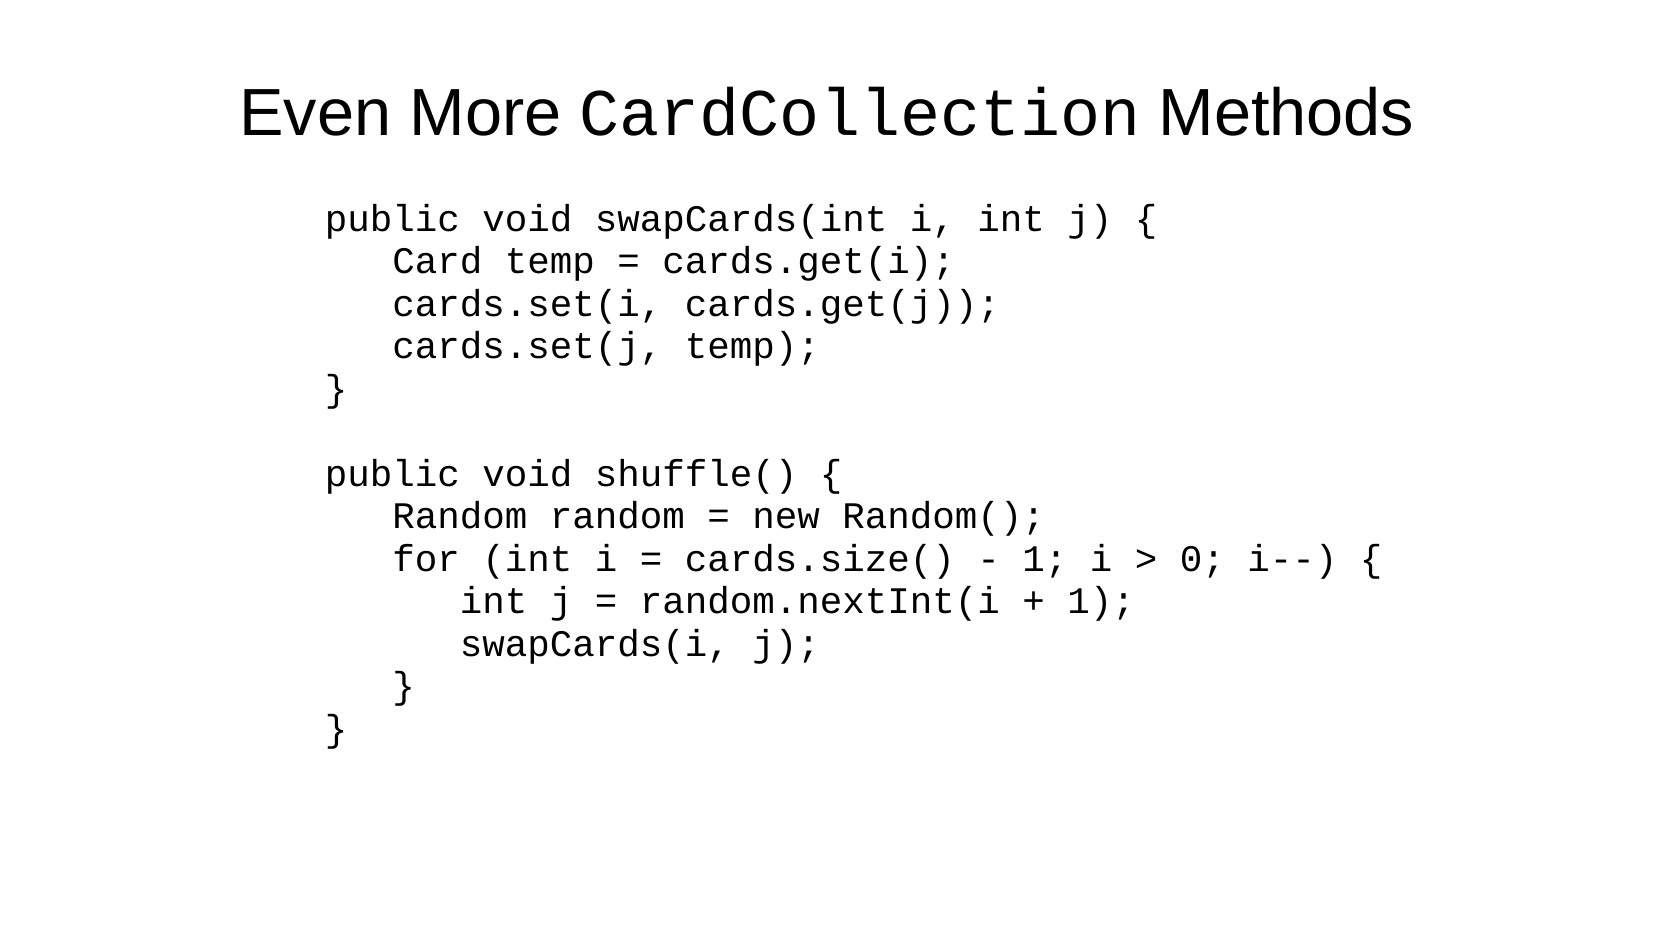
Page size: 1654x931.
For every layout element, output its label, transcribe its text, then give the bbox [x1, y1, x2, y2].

title Even More CardCollection Methods [82, 37, 1571, 193]
text_box public void swapCards(int i, int j) { Card temp = cards.get(i); cards.set(i, cards.get(j)); cards.set(j, temp); } public void shuffle() { Random random = new Random(); for (int i = cards.size() - 1; i > 0; i--) { int j = random.nextInt(i + 1); swapCards(i, j); } } [310, 192, 1398, 845]
